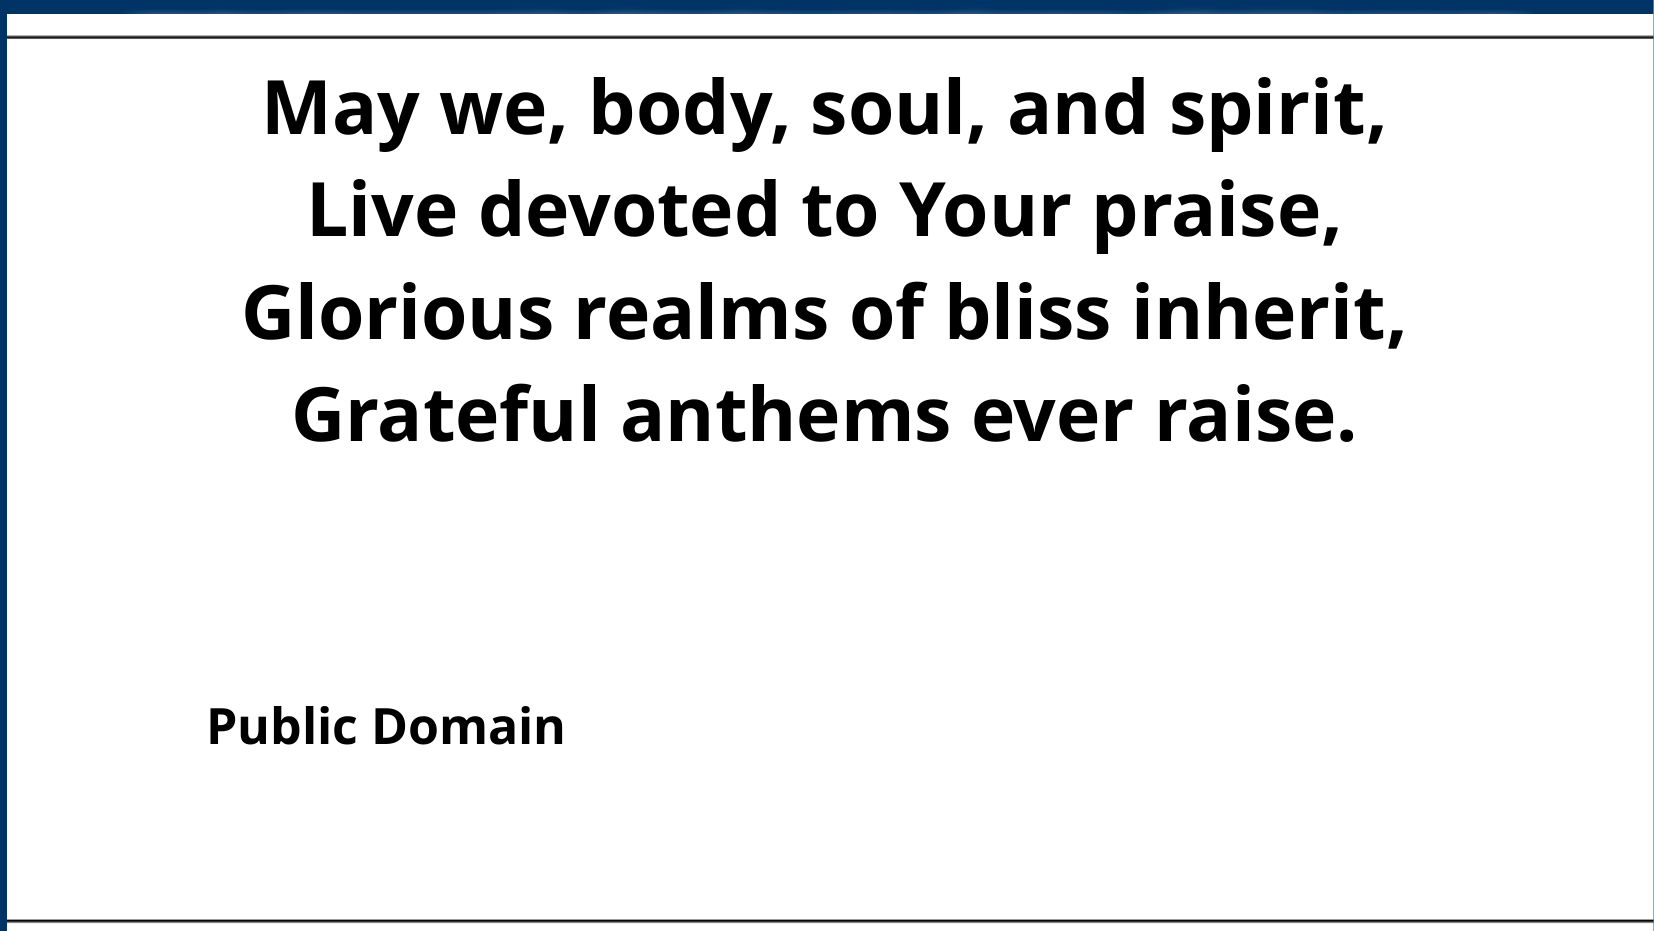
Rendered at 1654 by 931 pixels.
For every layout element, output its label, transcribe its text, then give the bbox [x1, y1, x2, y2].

picture [0, 0, 1654, 931]
text_box May we, body, soul, and spirit, Live devoted to Your praise, Glorious realms of bliss inherit, Grateful anthems ever raise. Public Domain [60, 47, 1591, 750]
